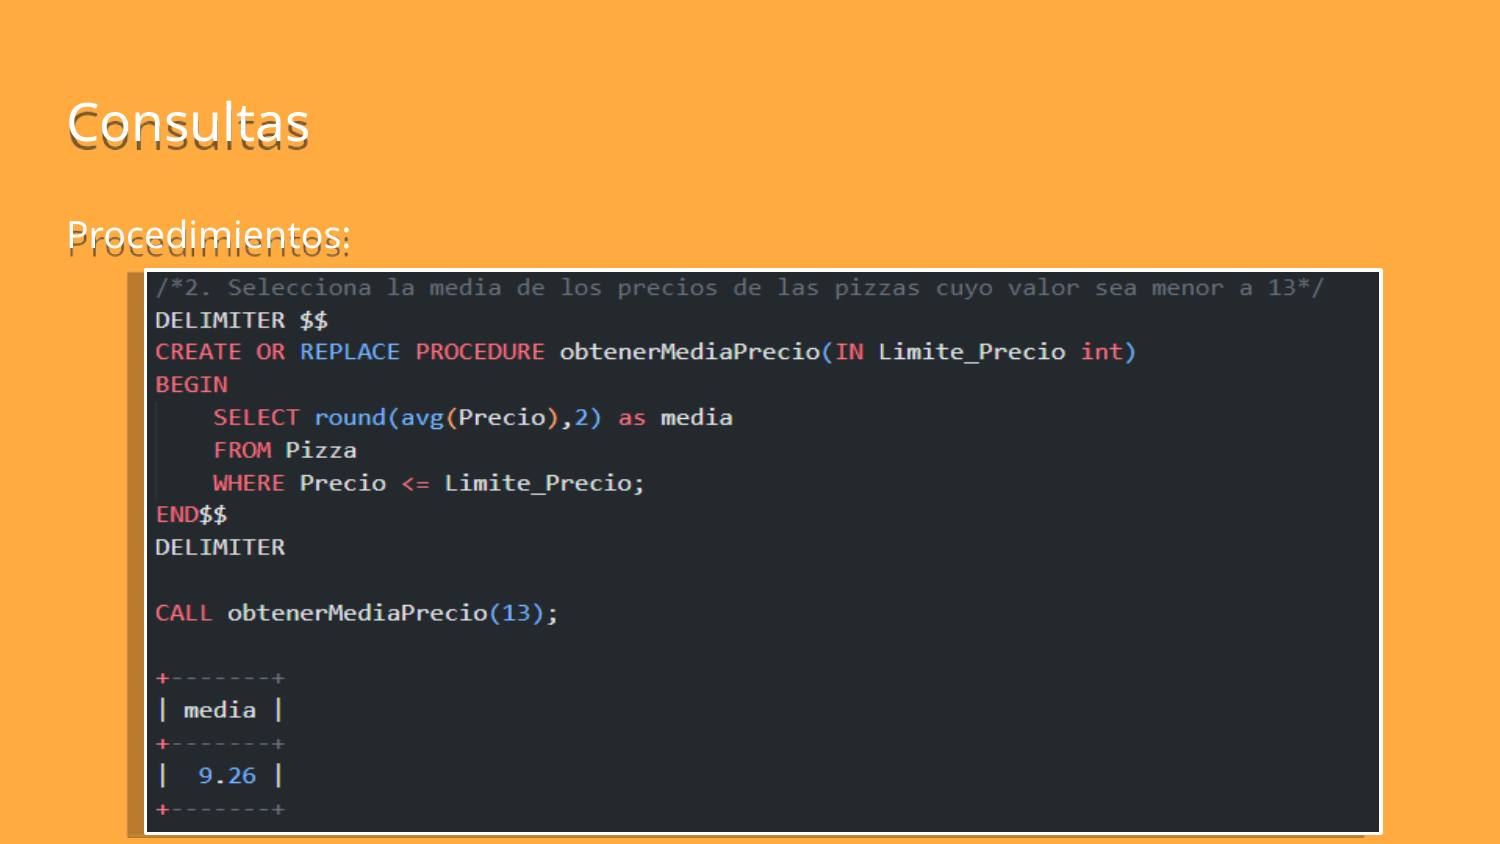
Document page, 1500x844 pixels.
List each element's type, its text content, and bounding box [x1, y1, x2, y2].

list Procedimientos: [51, 189, 1449, 750]
picture [146, 271, 1380, 832]
title Consultas [51, 72, 1449, 167]
